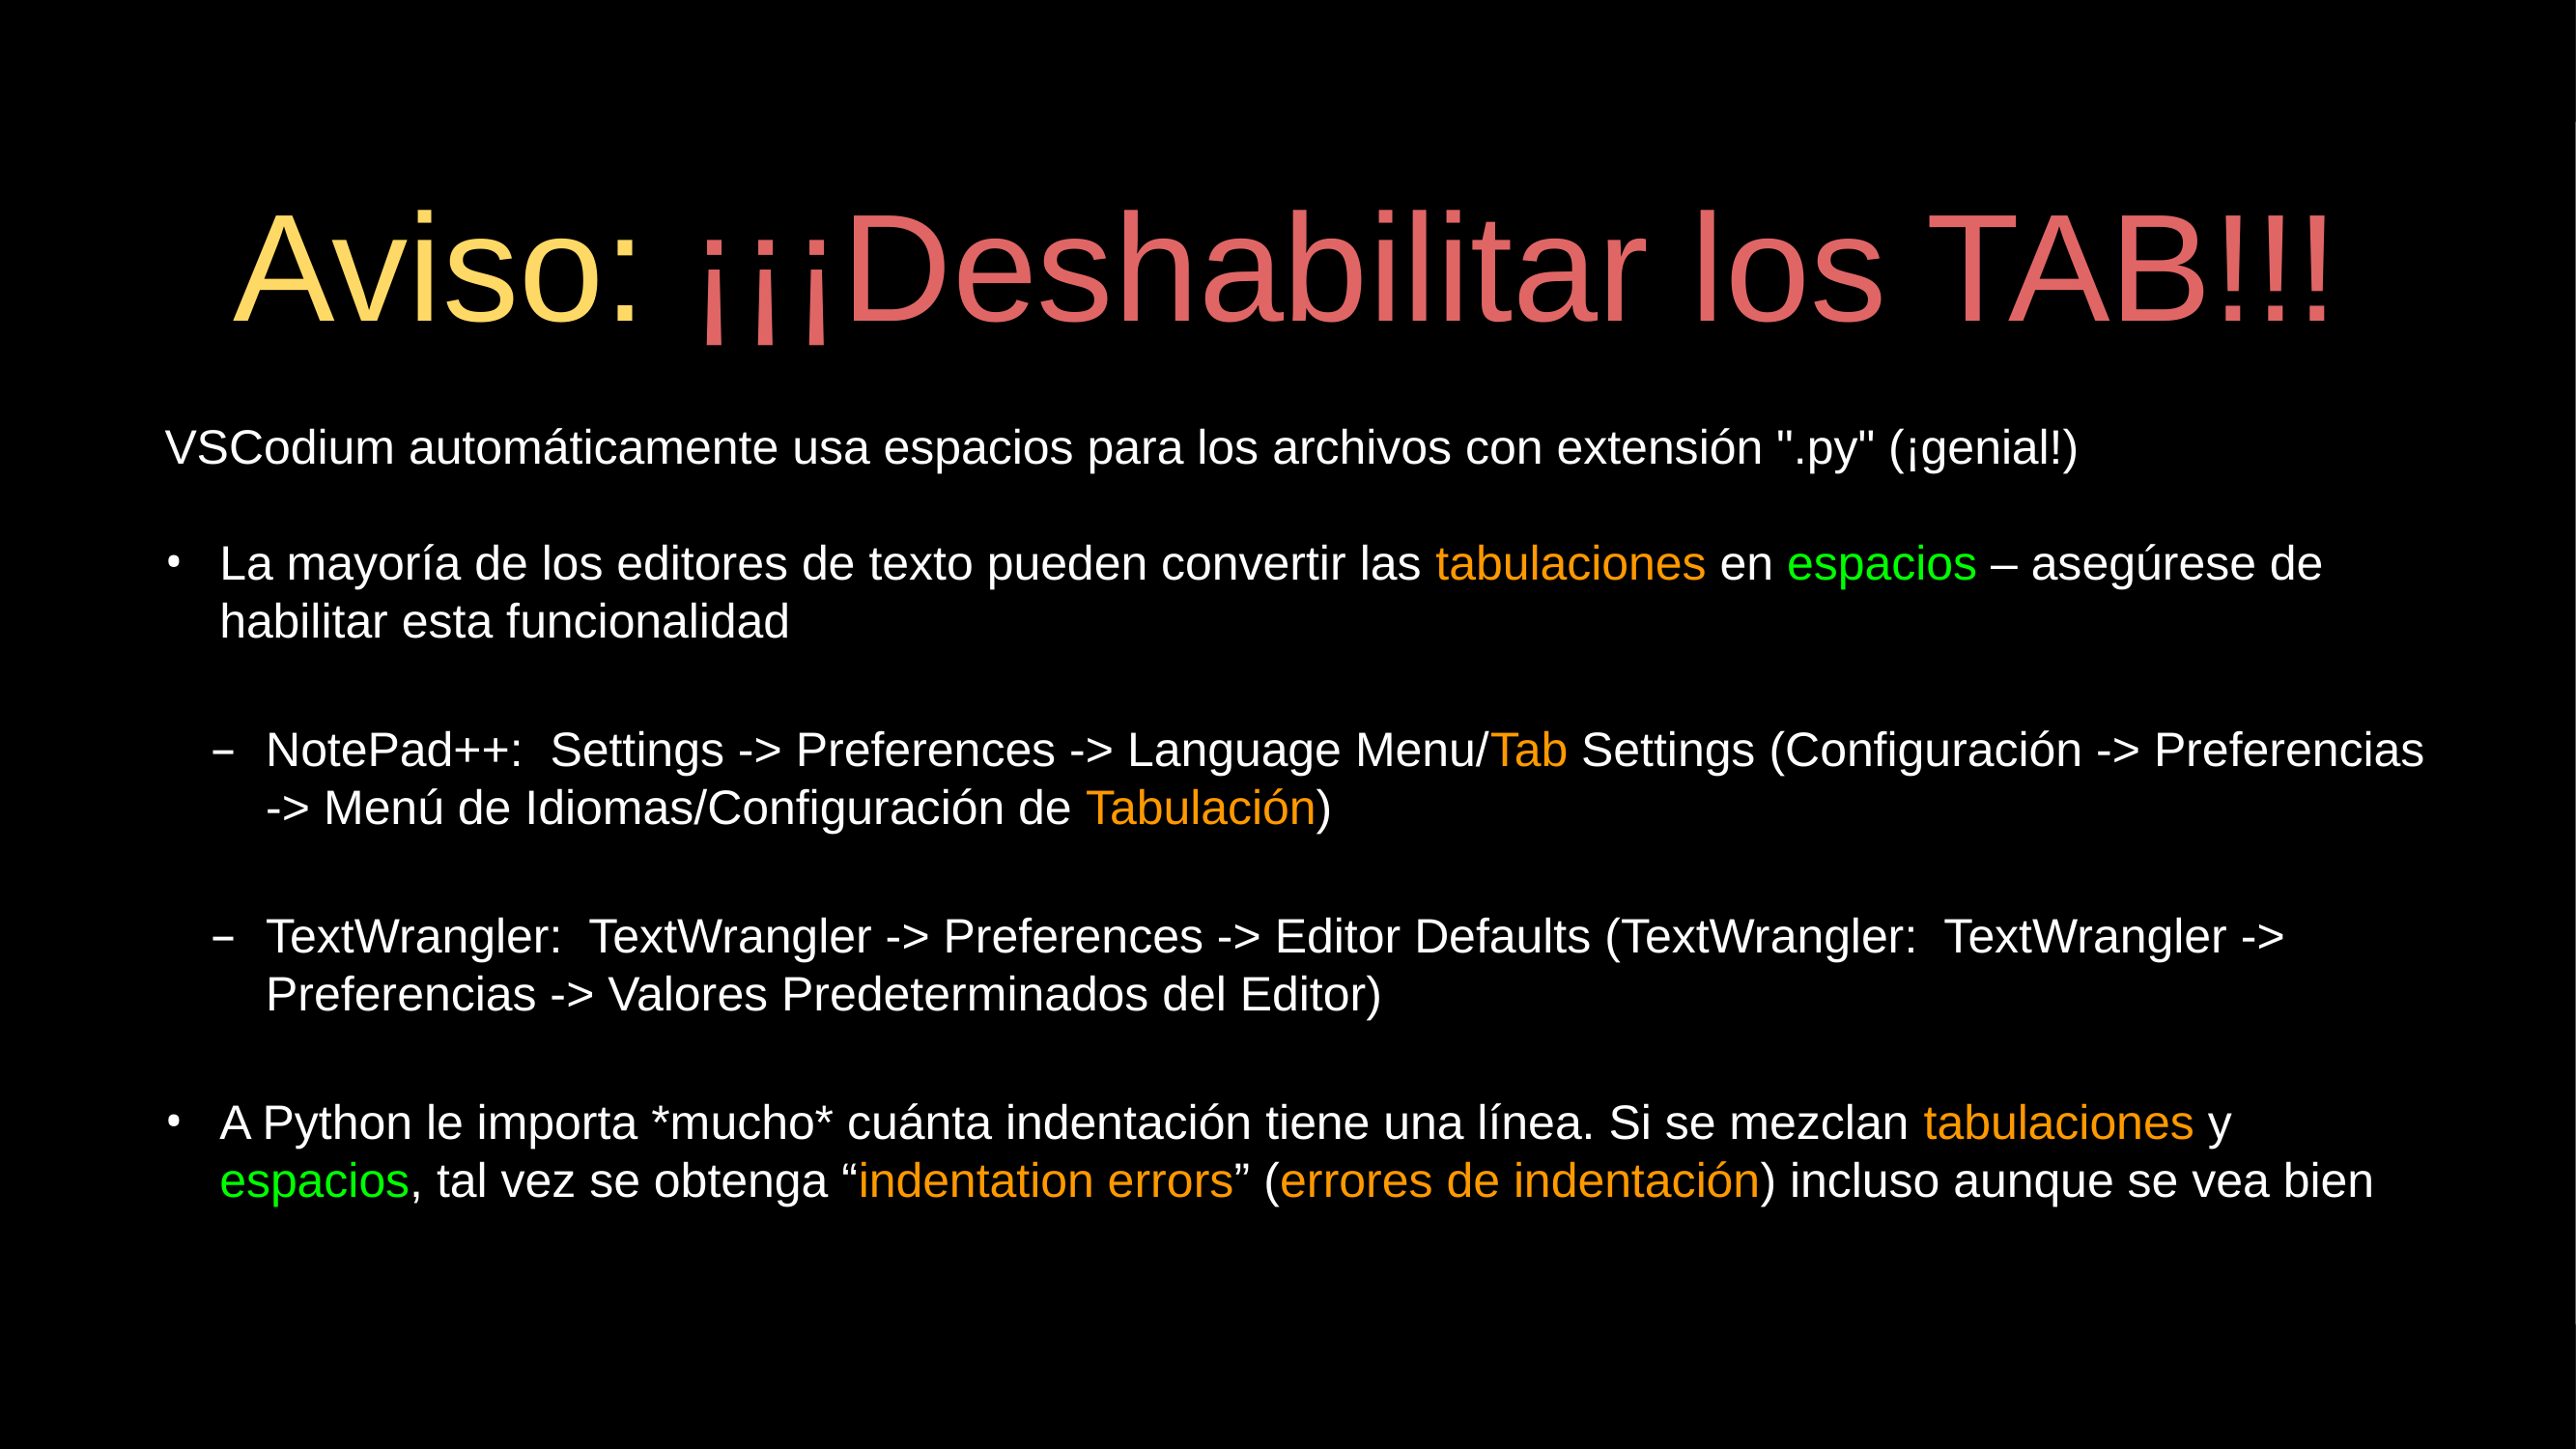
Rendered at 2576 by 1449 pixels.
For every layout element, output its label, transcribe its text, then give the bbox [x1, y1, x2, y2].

list VSCodium automáticamente usa espacios para los archivos con extensión ".py" (¡genial!) La mayoría de los editores de texto pueden convertir las tabulaciones en espacios – asegúrese de habilitar esta funcionalidad NotePad++: Settings -> Preferences -> Language Menu/Tab Settings (Configuración -> Preferencias -> Menú de Idiomas/Configuración de Tabulación) TextWrangler: TextWrangler -> Preferences -> Editor Defaults (TextWrangler: TextWrangler -> Preferencias -> Valores Predeterminados del Editor) A Python le importa *mucho* cuánta indentación tiene una línea. Si se mezclan tabulaciones y espacios, tal vez se obtenga “indentation errors” (errores de indentación) incluso aunque se vea bien [95, 309, 2433, 1245]
title Aviso: ¡¡¡Deshabilitar los TAB!!! [183, 118, 2391, 309]
